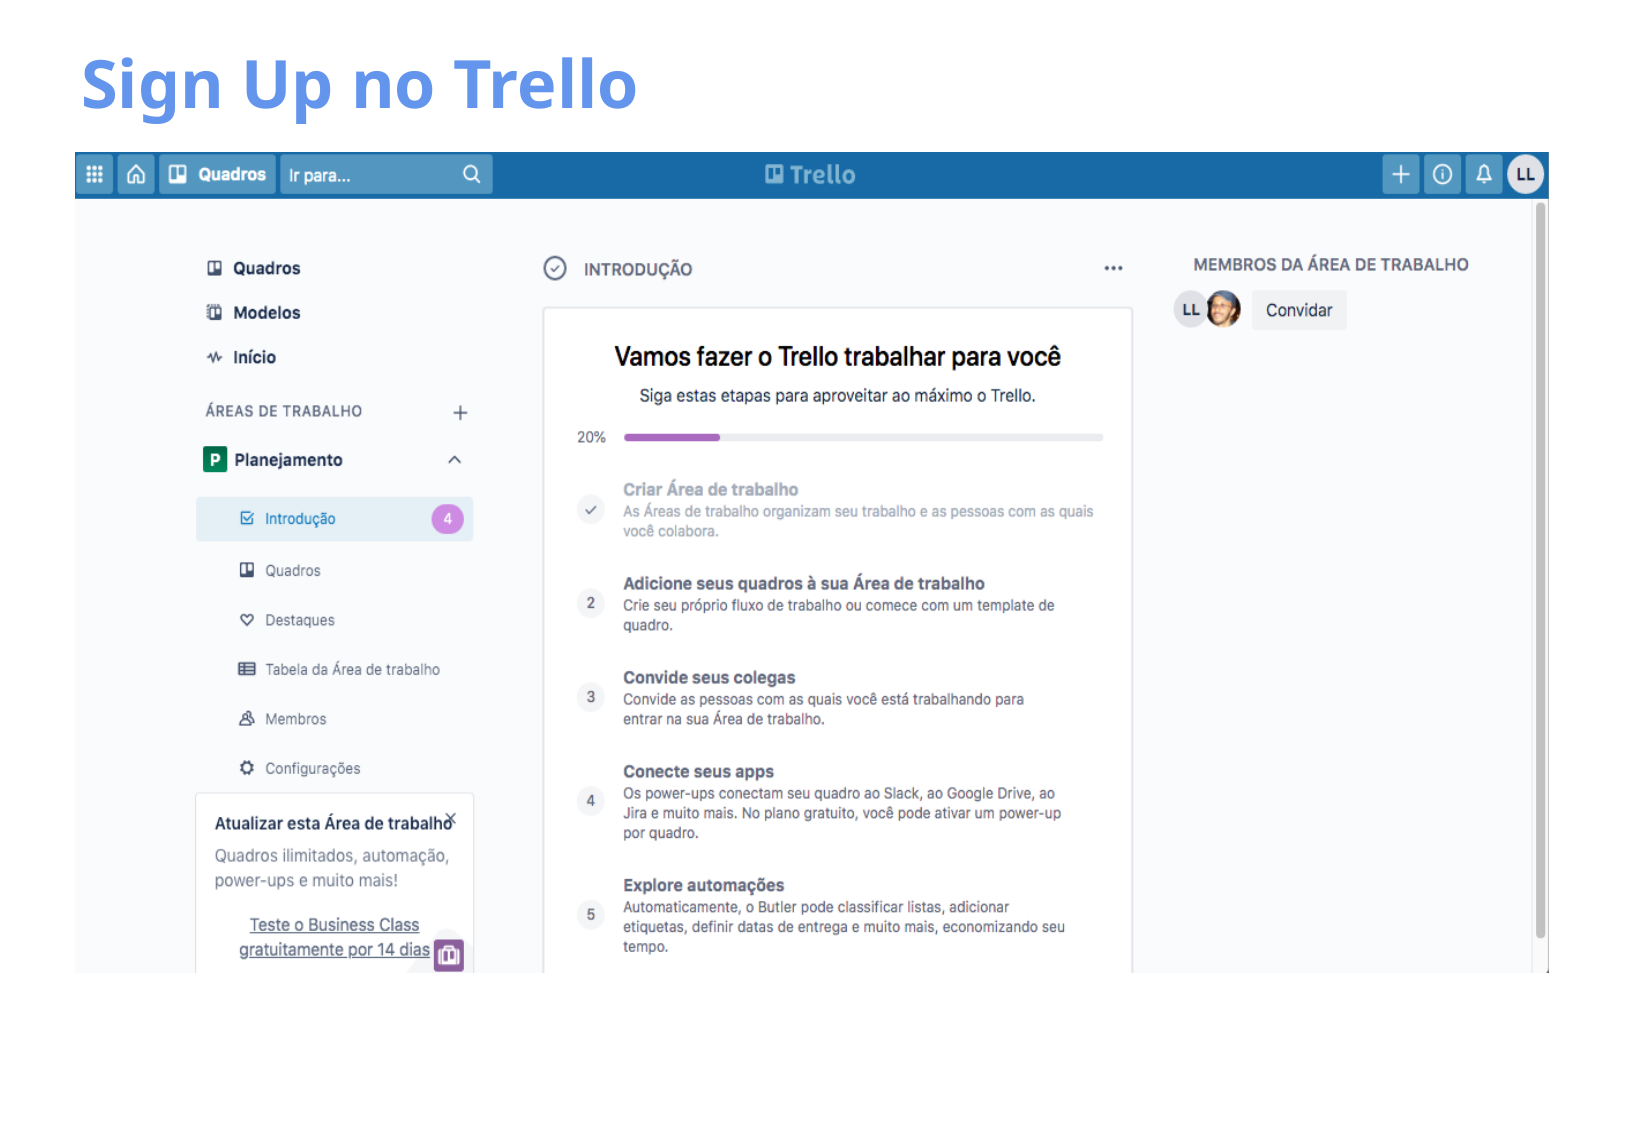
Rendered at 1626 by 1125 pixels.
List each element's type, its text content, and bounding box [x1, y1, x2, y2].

picture [75, 152, 1550, 973]
title Sign Up no Trello [81, 41, 1544, 122]
